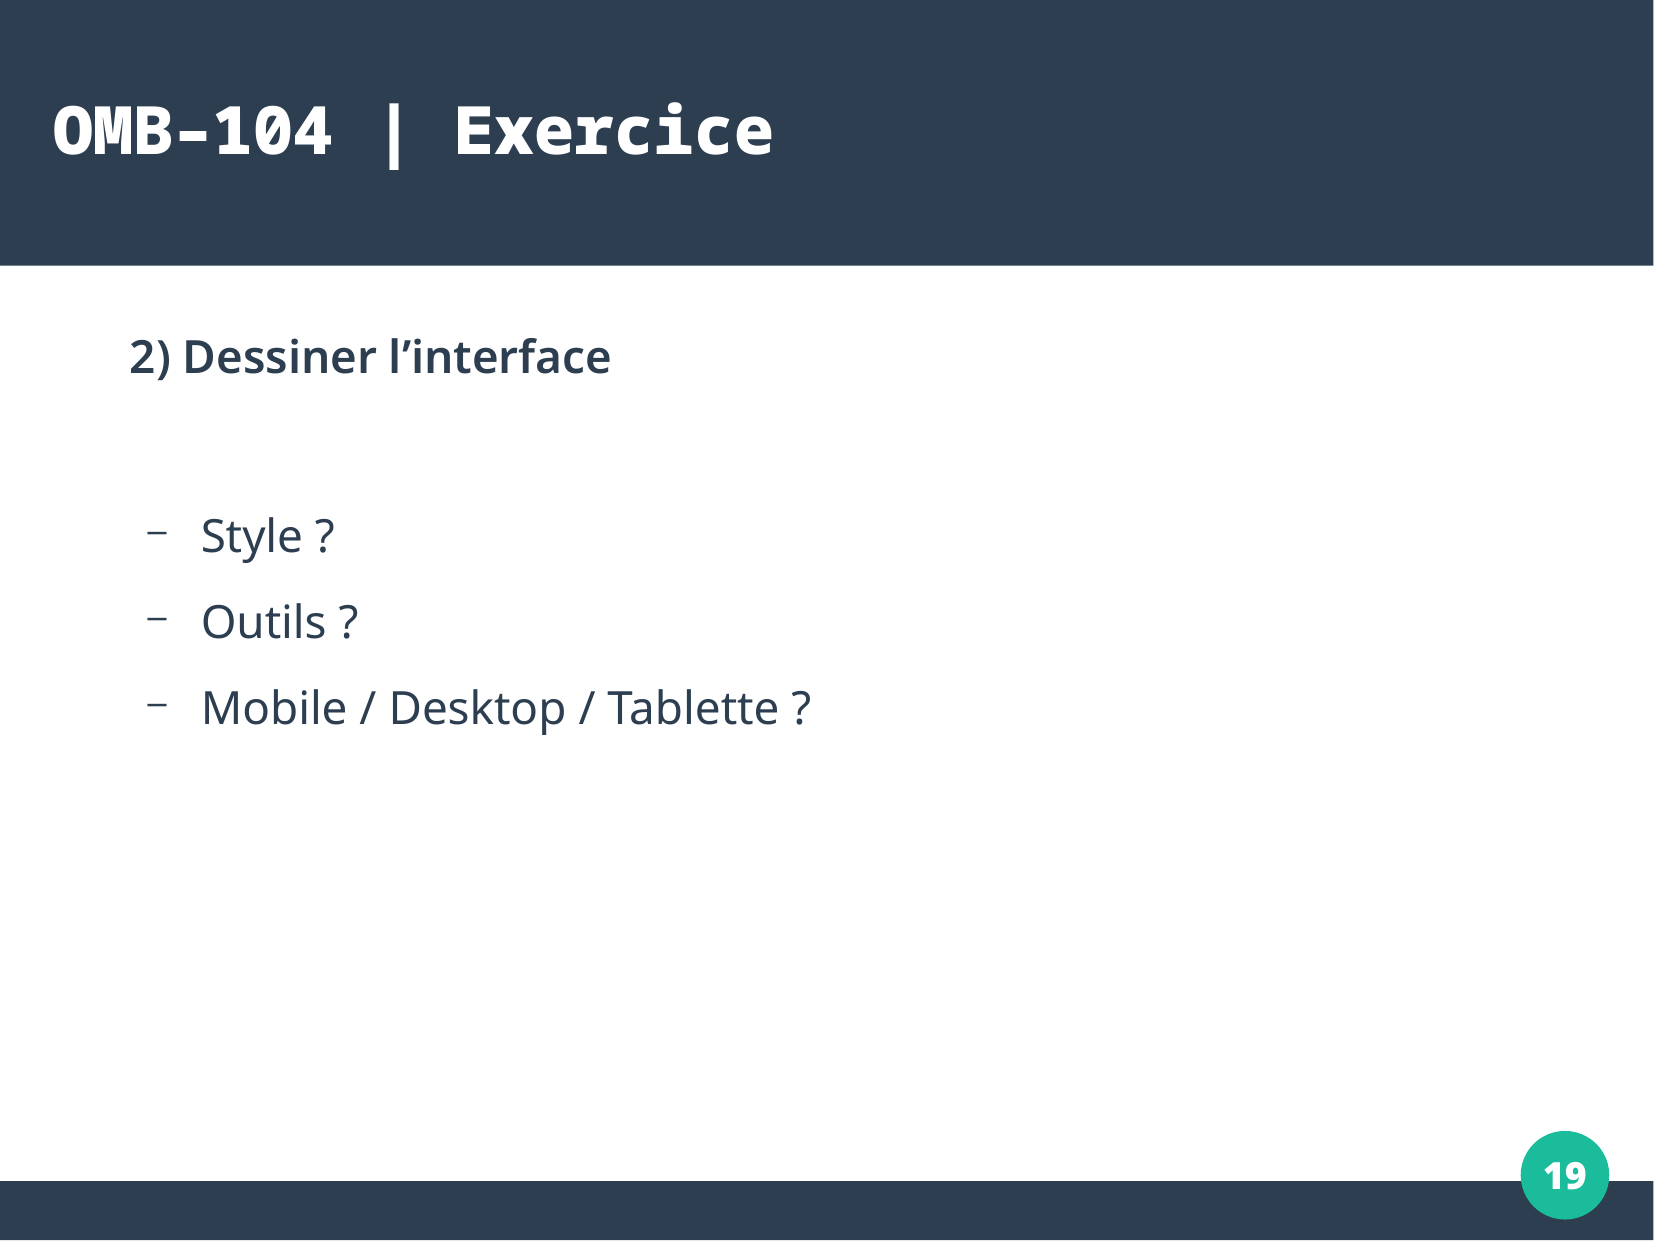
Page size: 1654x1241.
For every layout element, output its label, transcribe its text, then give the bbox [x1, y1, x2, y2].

list 2) Dessiner l’interface Style ? Outils ? Mobile / Desktop / Tablette ? [59, 324, 1595, 1152]
title OMB–104 | Exercice [54, 49, 1590, 207]
